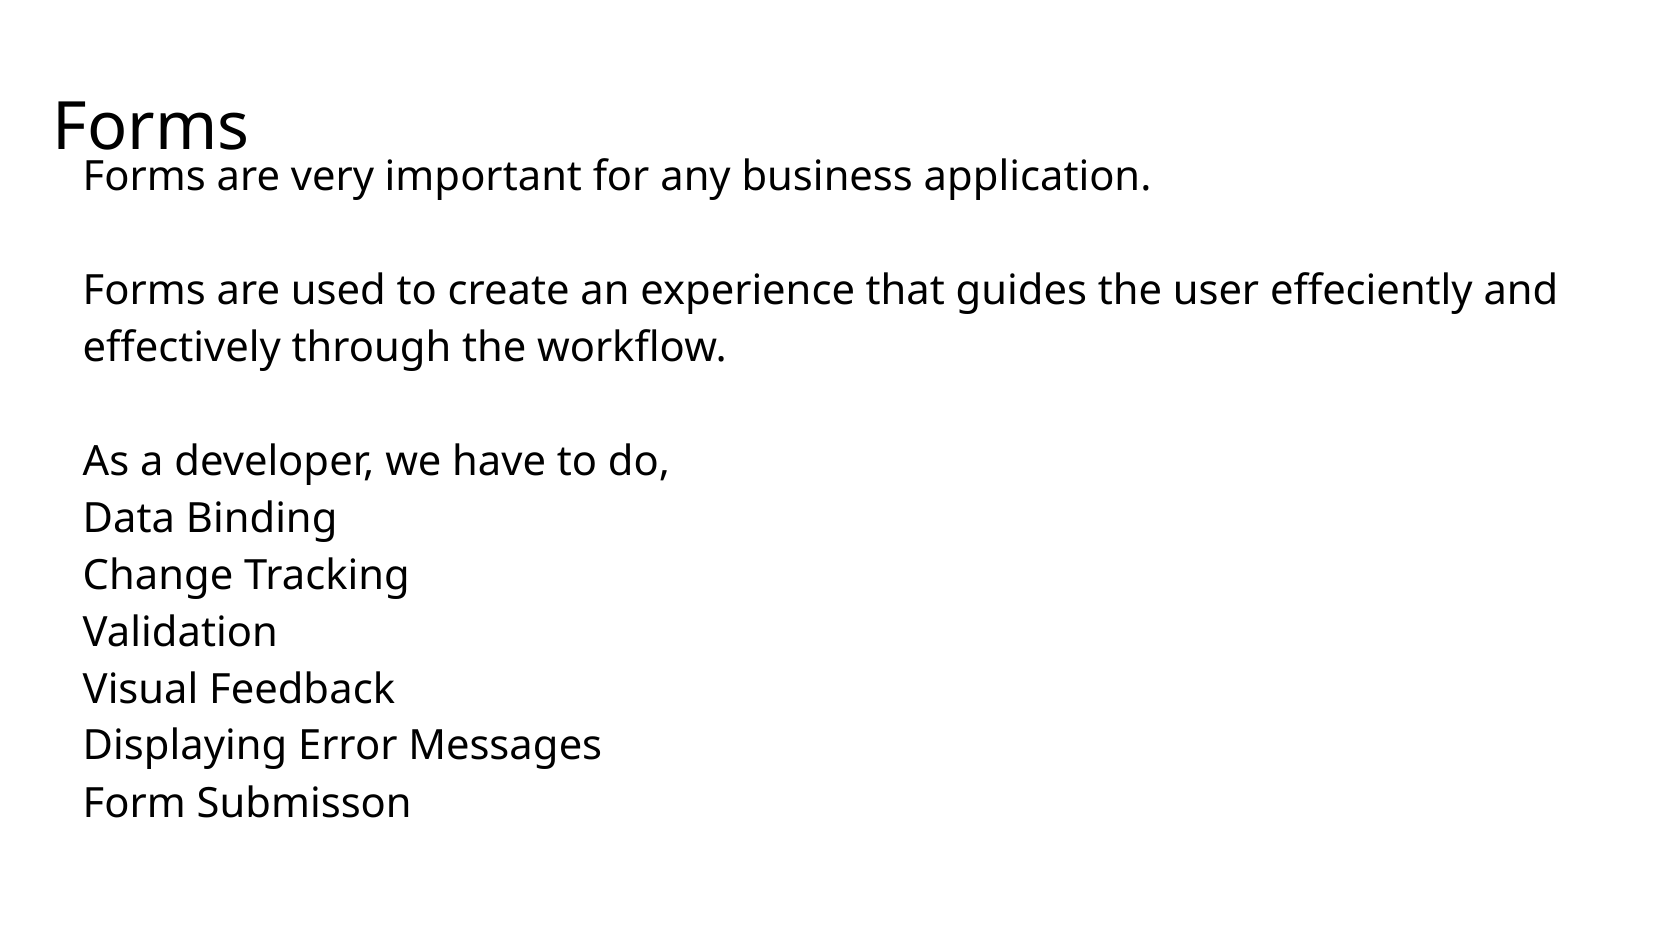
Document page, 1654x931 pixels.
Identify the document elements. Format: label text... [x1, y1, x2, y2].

title Forms [35, 59, 319, 188]
title Forms [110, 170, 123, 187]
title Forms [153, 170, 164, 188]
text_box Forms are very important for any business application. Forms are used to create an experience that guides the user effeciently and effectively through the workflow. As a developer, we have to do, Data Binding Change Tracking Validation Visual Feedback Displaying Error Messages Form Submisson [82, 217, 1571, 758]
title Forms [167, 170, 178, 188]
